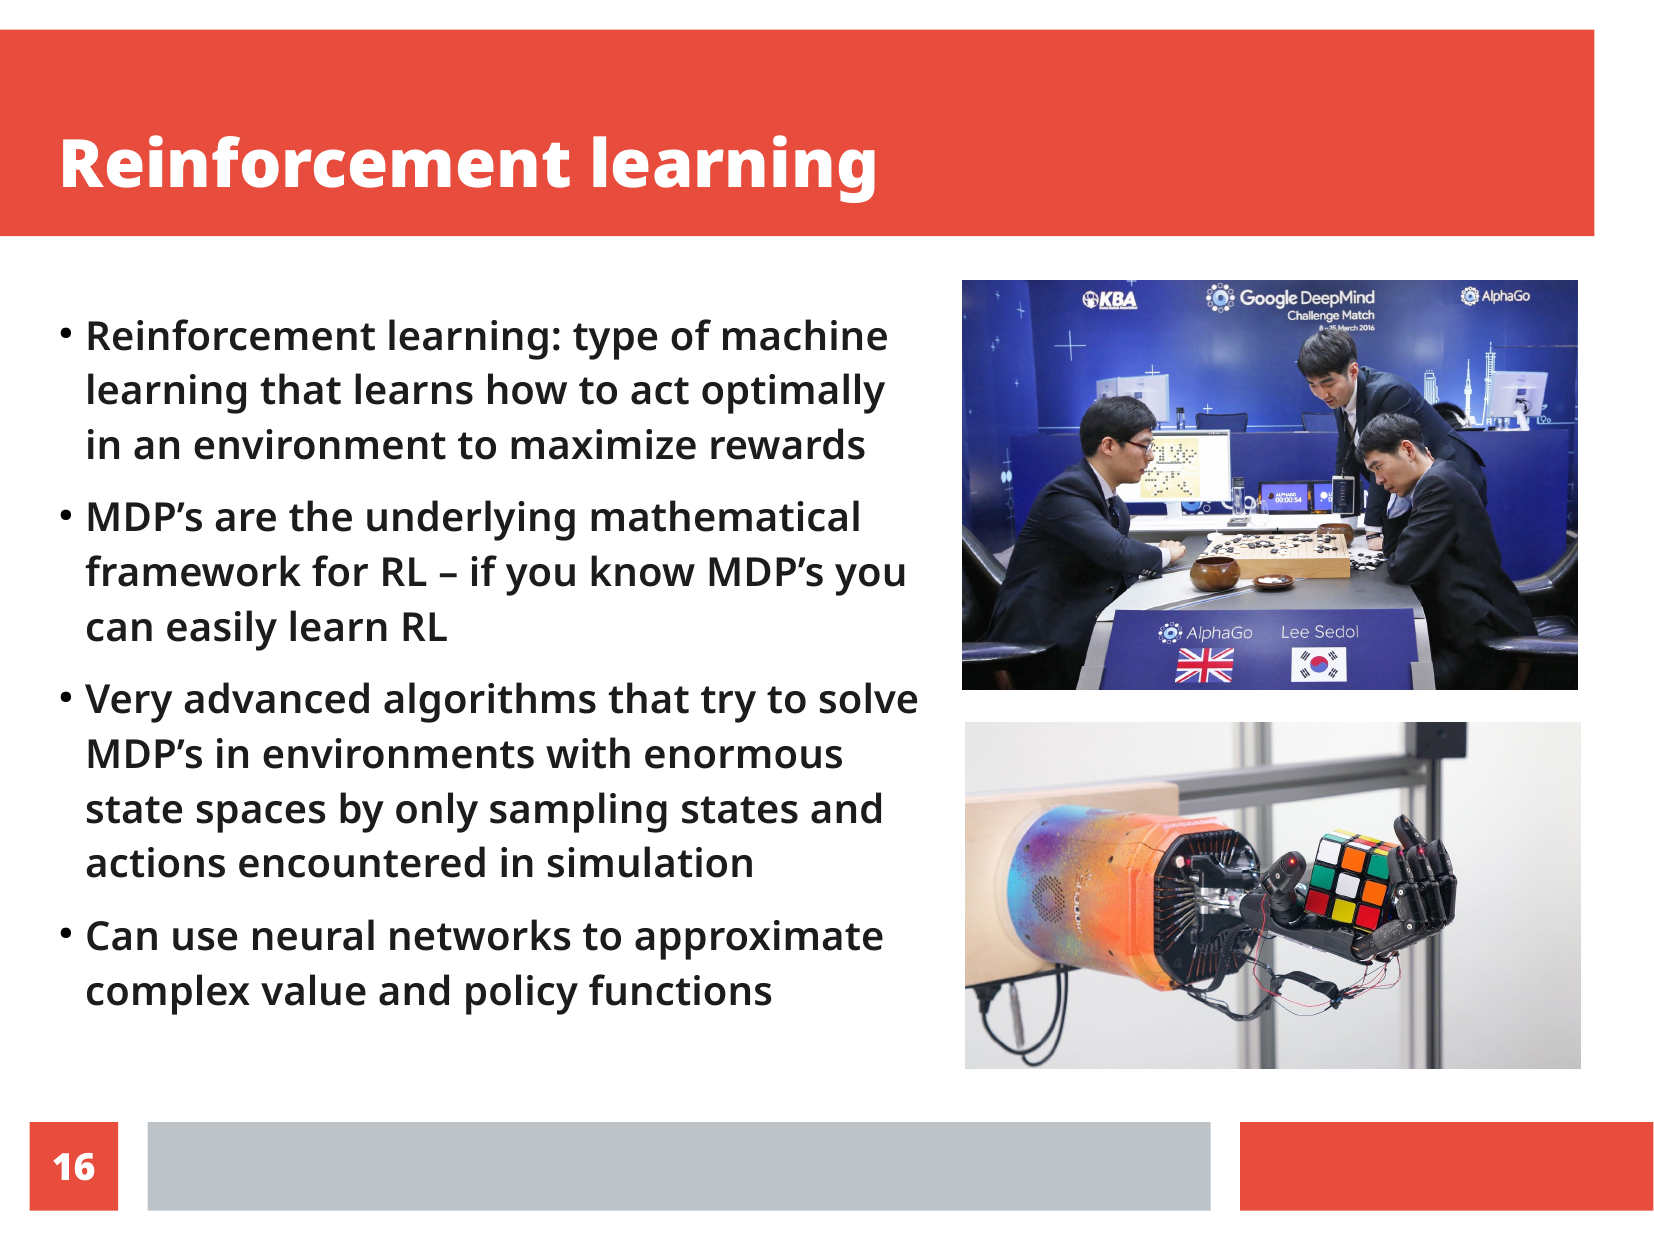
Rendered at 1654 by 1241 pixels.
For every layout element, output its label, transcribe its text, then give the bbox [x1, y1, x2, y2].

picture [965, 722, 1581, 1069]
title Reinforcement learning [59, 59, 1595, 207]
picture [962, 280, 1578, 691]
list Reinforcement learning: type of machine learning that learns how to act optimally in an environment to maximize rewards MDP’s are the underlying mathematical framework for RL – if you know MDP’s you can easily learn RL Very advanced algorithms that try to solve MDP’s in environments with enormous state spaces by only sampling states and actions encountered in simulation Can use neural networks to approximate complex value and policy functions [59, 307, 931, 1075]
